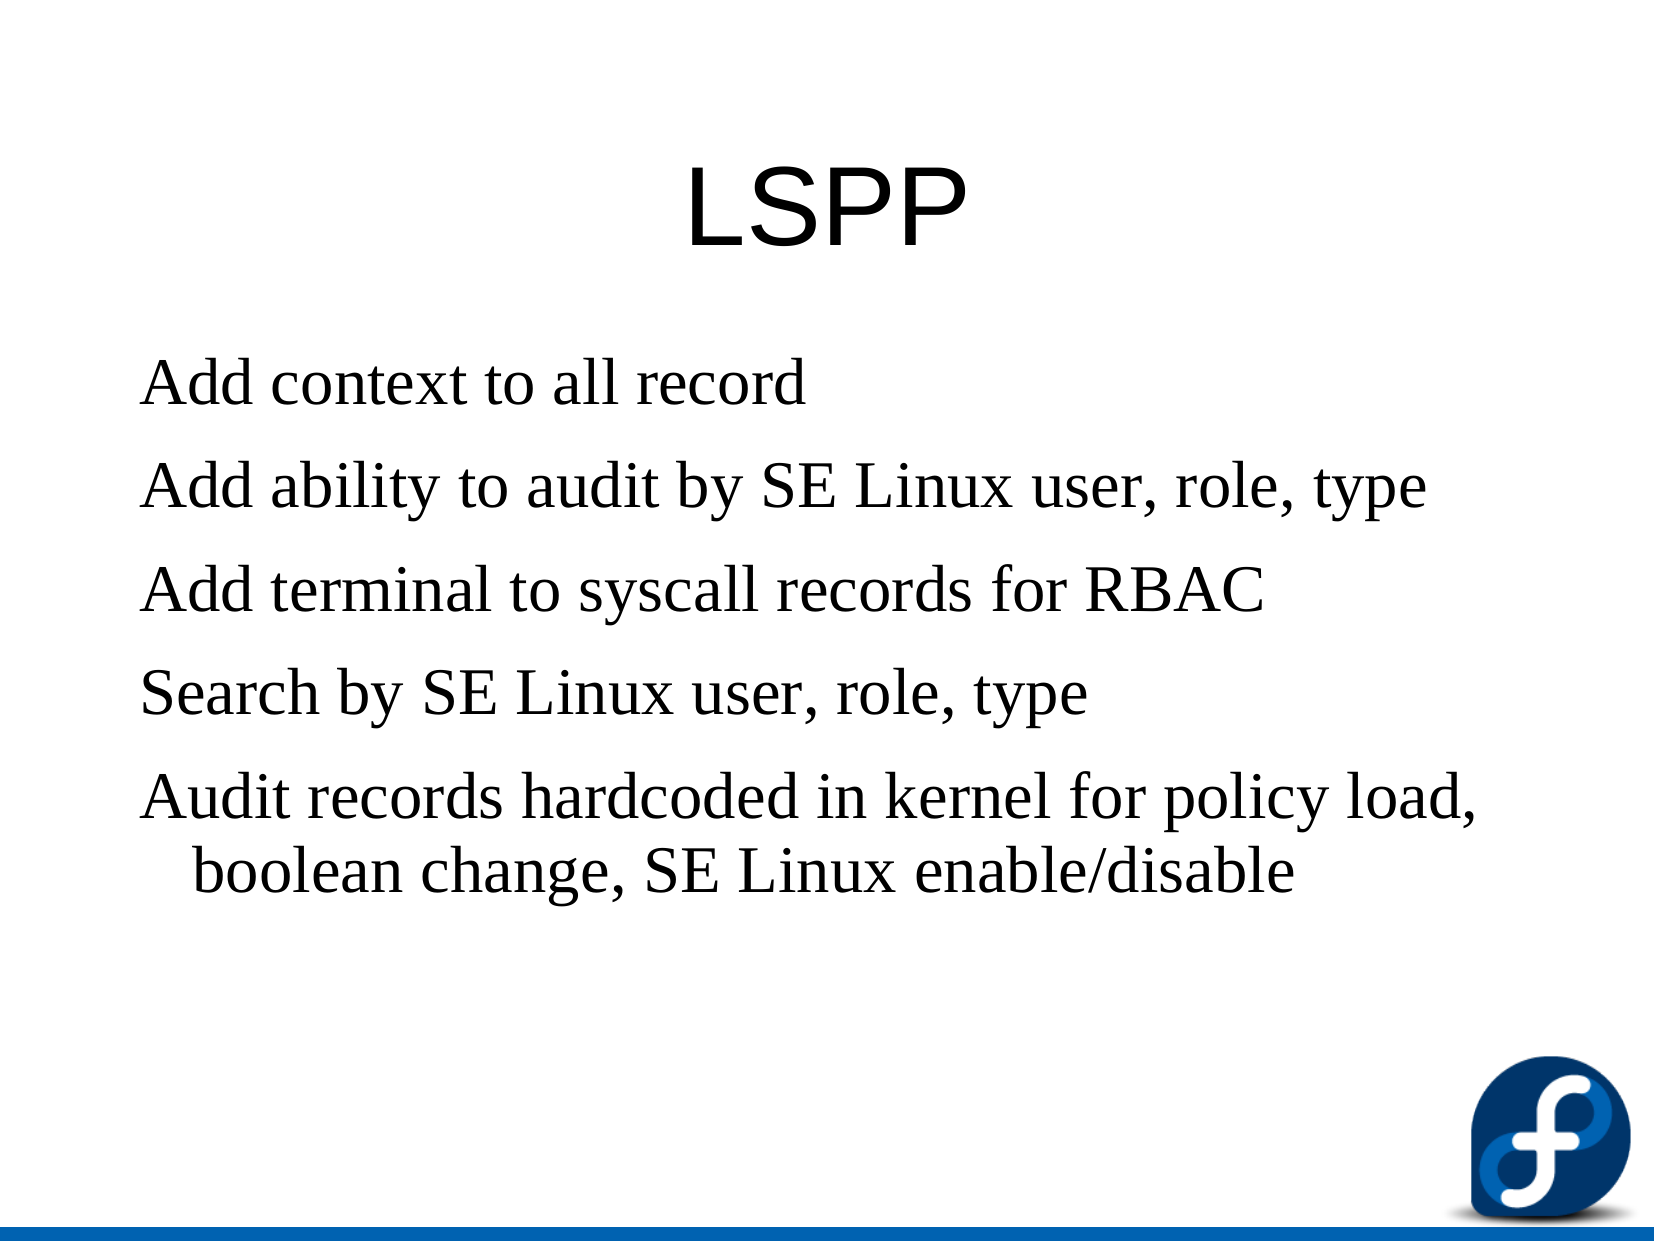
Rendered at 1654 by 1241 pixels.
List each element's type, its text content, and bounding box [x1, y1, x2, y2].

title LSPP [121, 102, 1534, 310]
picture [1438, 1055, 1645, 1229]
list Add context to all record Add ability to audit by SE Linux user, role, type Add terminal to syscall records for RBAC Search by SE Linux user, role, type Audit records hardcoded in kernel for policy load, boolean change, SE Linux enable/disable [121, 344, 1534, 1127]
